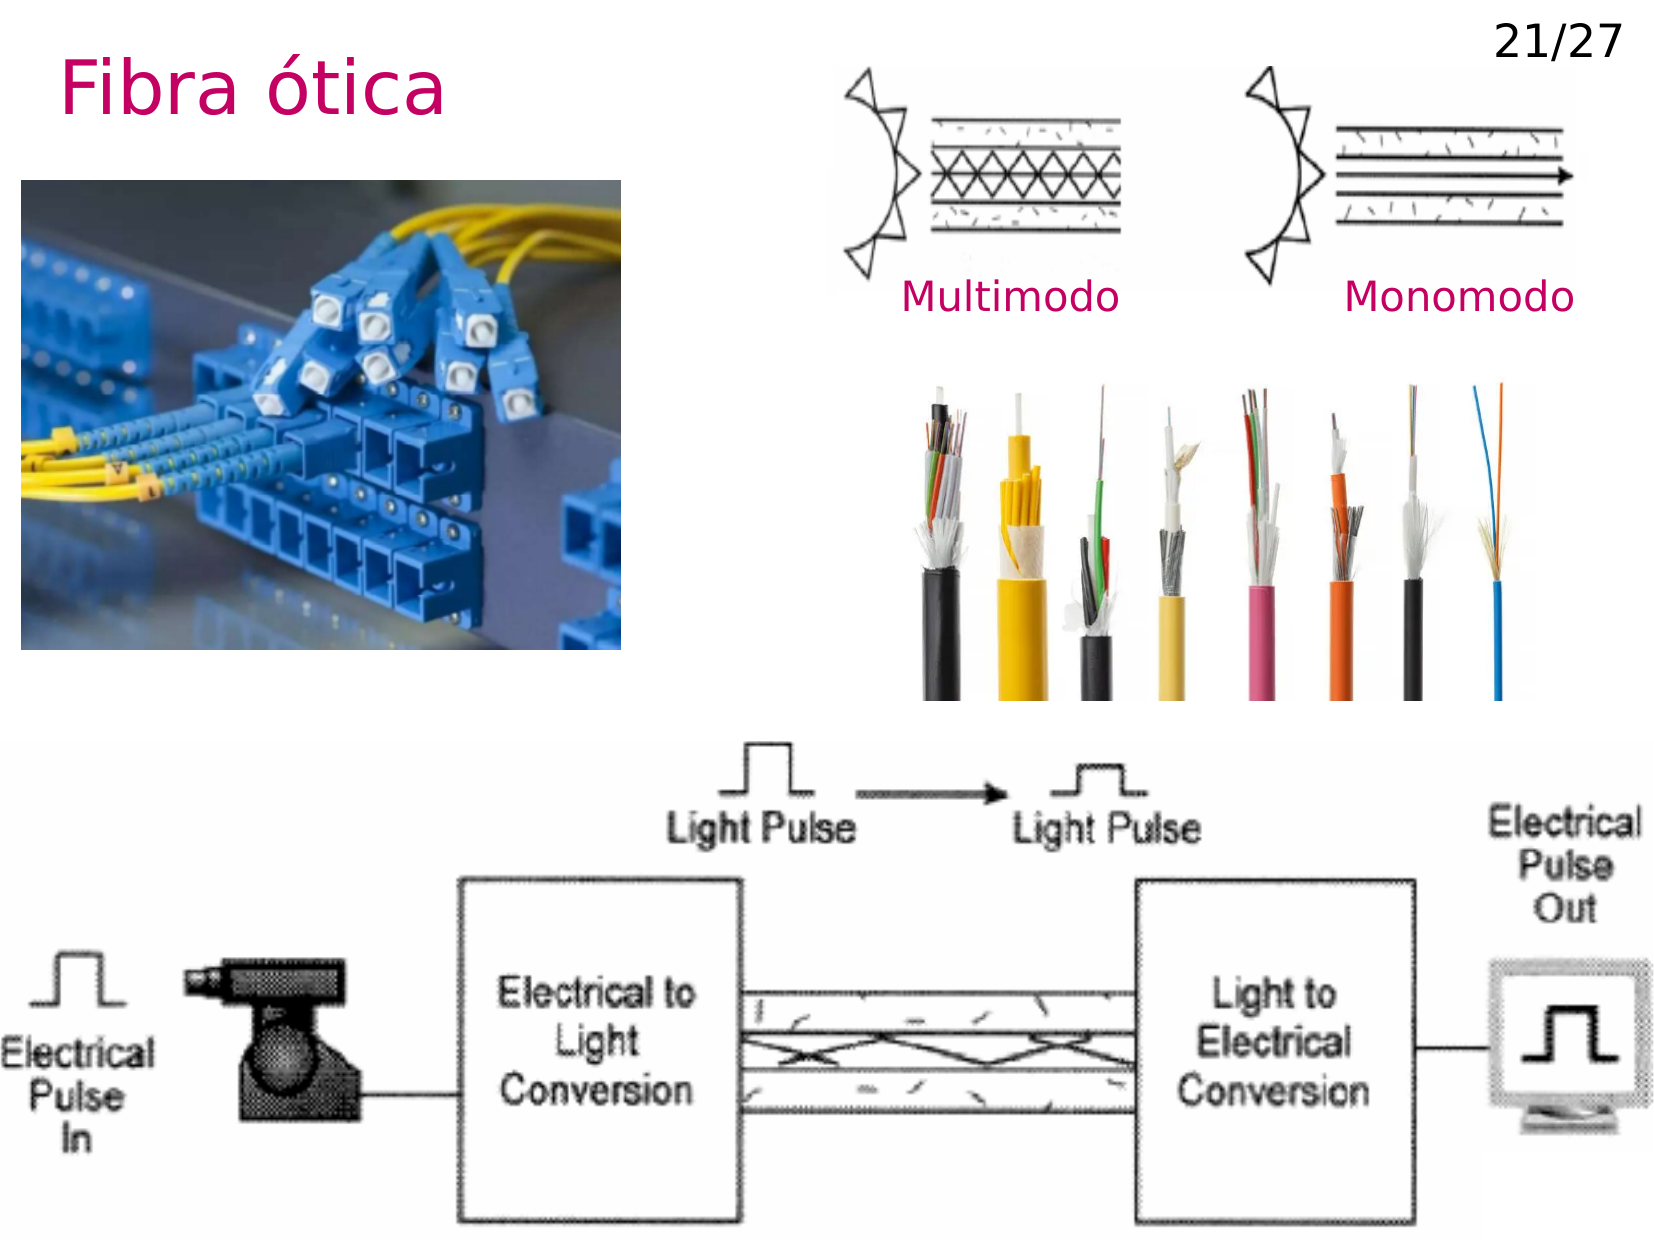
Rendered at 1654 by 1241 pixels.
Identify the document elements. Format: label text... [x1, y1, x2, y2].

text_box Monomodo [1328, 265, 1595, 330]
picture [21, 180, 621, 650]
title Fibra ótica [59, 29, 1625, 148]
picture [0, 741, 1654, 1239]
text_box Multimodo [885, 265, 1211, 330]
picture [826, 66, 1588, 296]
picture [855, 375, 1565, 701]
